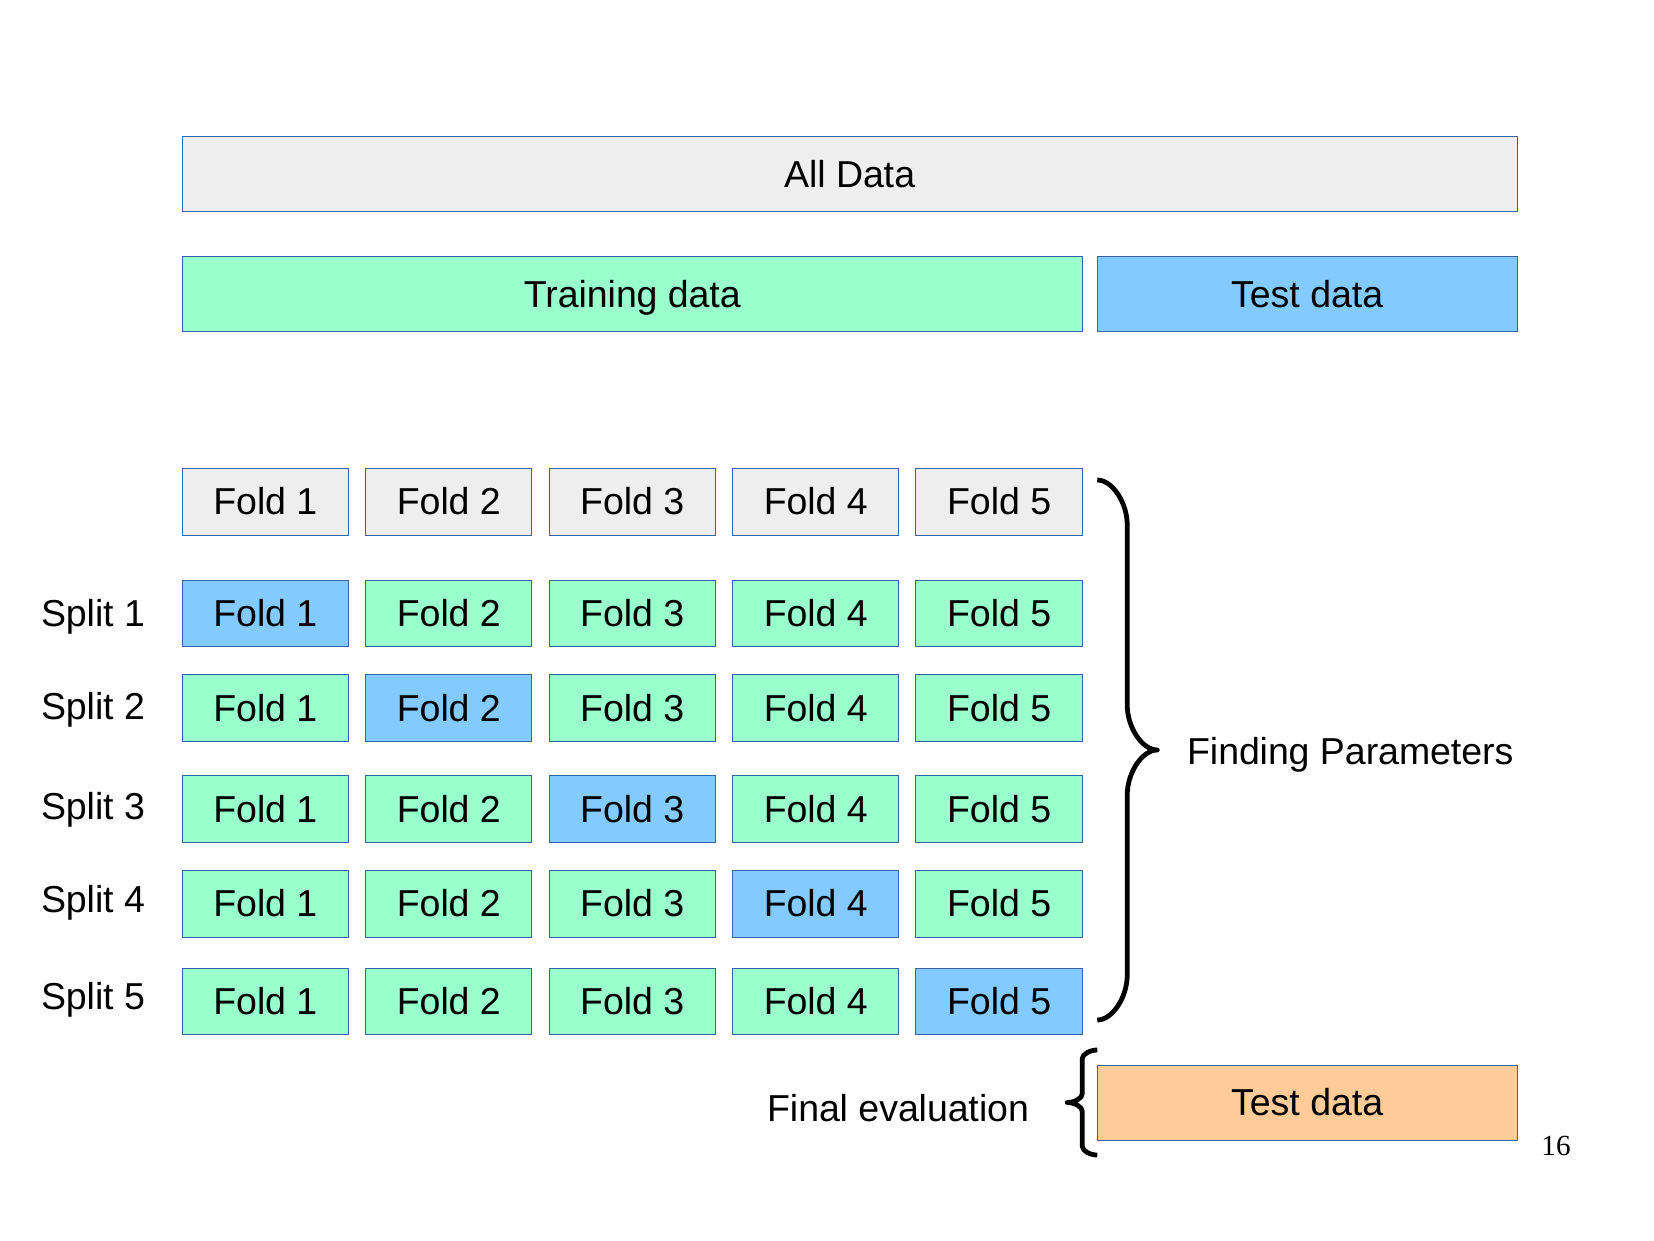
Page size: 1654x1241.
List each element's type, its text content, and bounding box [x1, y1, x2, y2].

text_box Fold 4 [732, 468, 899, 536]
text_box Finding Parameters [1172, 723, 1576, 781]
text_box Fold 4 [732, 775, 899, 843]
text_box Final evaluation [752, 1080, 1053, 1137]
text_box Split 3 [26, 777, 164, 835]
text_box Fold 2 [365, 968, 532, 1035]
text_box Fold 3 [549, 674, 716, 742]
text_box Test data [1097, 256, 1518, 332]
text_box Fold 3 [549, 968, 716, 1035]
text_box Fold 1 [182, 580, 349, 647]
text_box Fold 4 [732, 580, 899, 647]
text_box Fold 5 [915, 468, 1083, 536]
text_box Fold 1 [182, 468, 349, 536]
text_box Fold 2 [365, 580, 532, 647]
text_box Fold 3 [549, 580, 716, 647]
text_box Split 2 [26, 678, 164, 736]
text_box Training data [182, 256, 1083, 332]
text_box Fold 4 [732, 674, 899, 742]
text_box Fold 1 [182, 775, 349, 843]
text_box Test data [1097, 1065, 1518, 1141]
text_box Fold 3 [549, 775, 716, 843]
text_box Fold 5 [915, 775, 1083, 843]
text_box Split 5 [26, 967, 164, 1025]
text_box Split 4 [26, 871, 164, 929]
text_box Fold 1 [182, 870, 349, 938]
text_box Fold 2 [365, 870, 532, 938]
text_box Fold 5 [915, 968, 1083, 1035]
text_box Fold 3 [549, 870, 716, 938]
text_box Fold 1 [182, 968, 349, 1035]
text_box Fold 5 [915, 870, 1083, 938]
text_box Fold 1 [182, 674, 349, 742]
text_box Fold 5 [915, 674, 1083, 742]
text_box Fold 4 [732, 870, 899, 938]
text_box Fold 2 [365, 674, 532, 742]
text_box Fold 2 [365, 468, 532, 536]
text_box Fold 5 [915, 580, 1083, 647]
text_box Fold 4 [732, 968, 899, 1035]
text_box Fold 2 [365, 775, 532, 843]
text_box All Data [182, 136, 1518, 212]
text_box Fold 3 [549, 468, 716, 536]
text_box Split 1 [26, 585, 164, 642]
